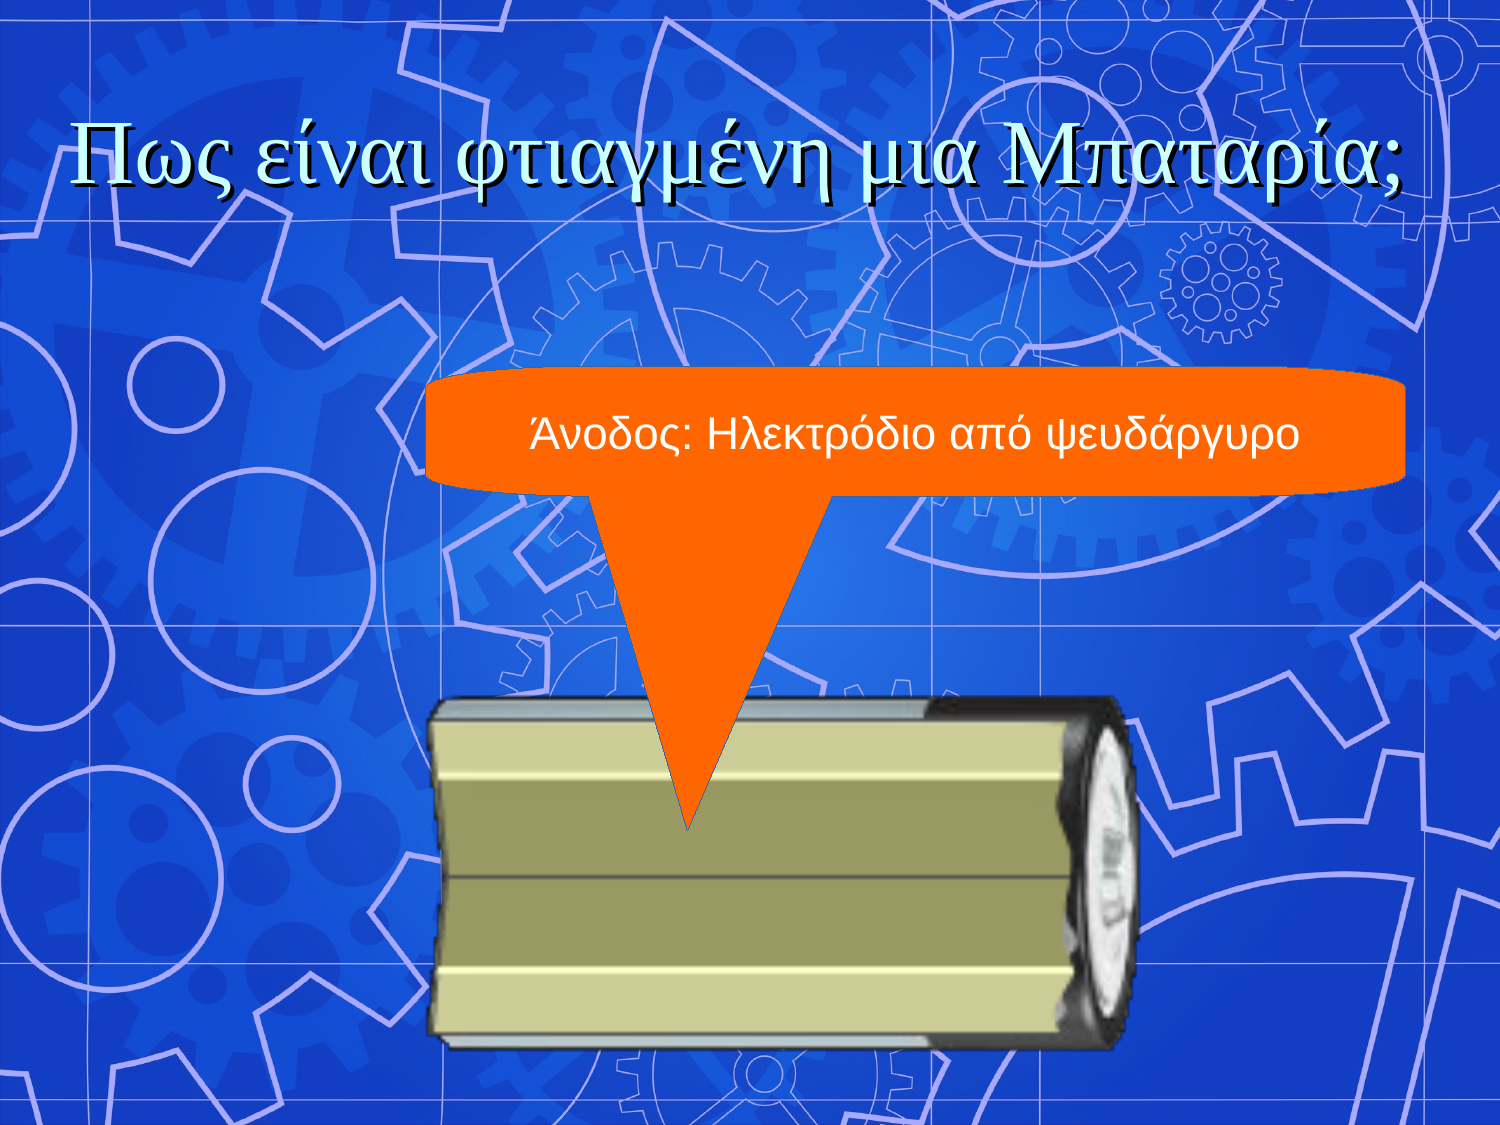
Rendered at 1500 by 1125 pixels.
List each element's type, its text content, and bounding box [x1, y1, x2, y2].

picture [377, 661, 1192, 1081]
text_box Άνοδος: Ηλεκτρόδιο από ψευδάργυρο [425, 366, 1406, 831]
title Πως είναι φτιαγμένη μια Μπαταρία; [35, 83, 1441, 179]
